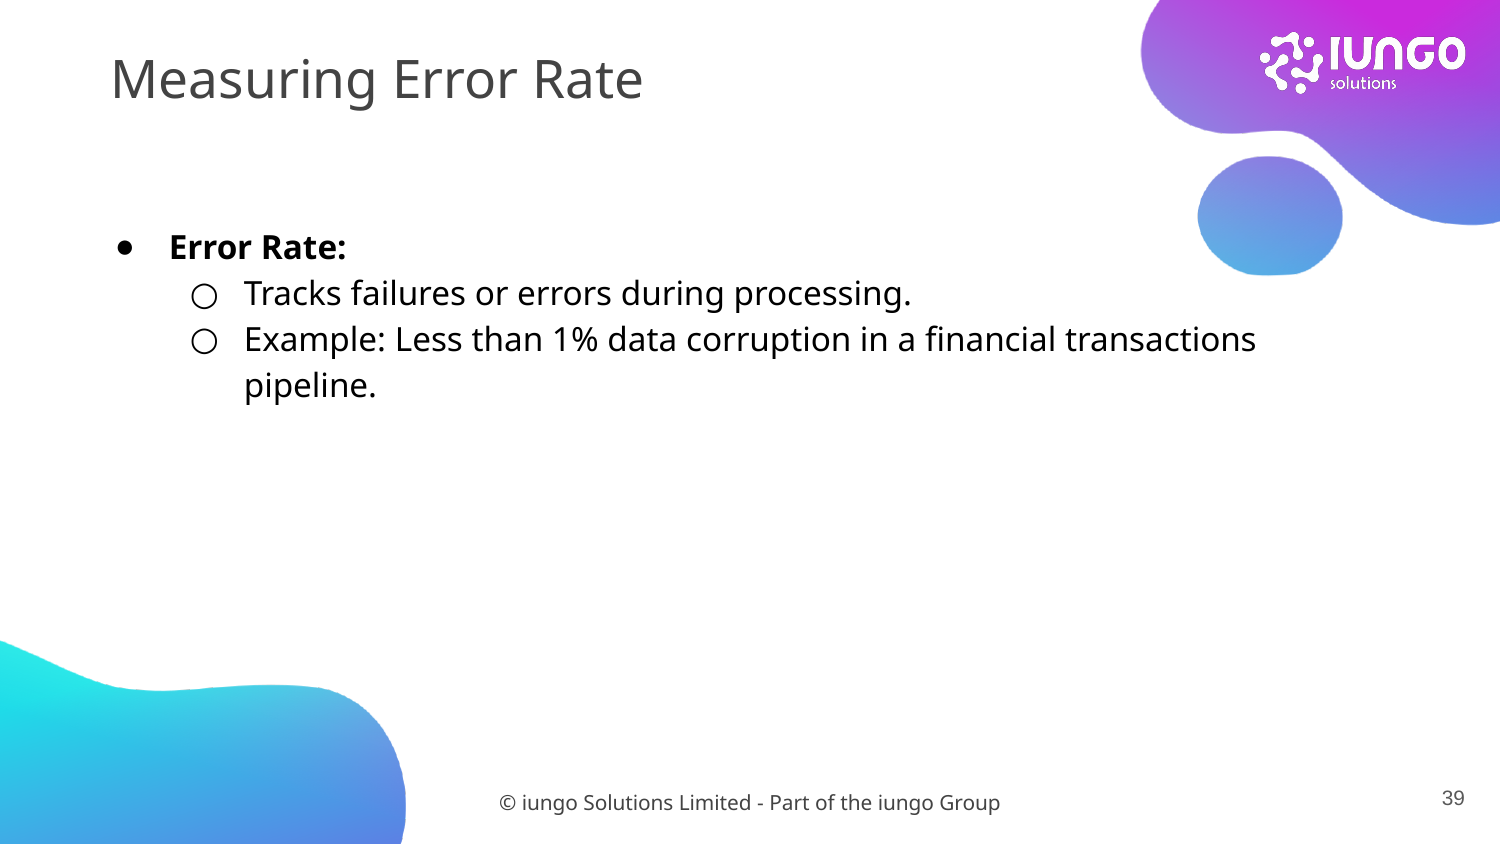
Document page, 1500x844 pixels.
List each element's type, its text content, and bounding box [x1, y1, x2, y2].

slide_number <number> [1389, 764, 1480, 830]
title Measuring Error Rate [95, 30, 924, 125]
list Error Rate: Tracks failures or errors during processing. Example: Less than 1% data corruption in a financial transactions pipeline. [79, 205, 1374, 689]
picture [0, 0, 1500, 844]
